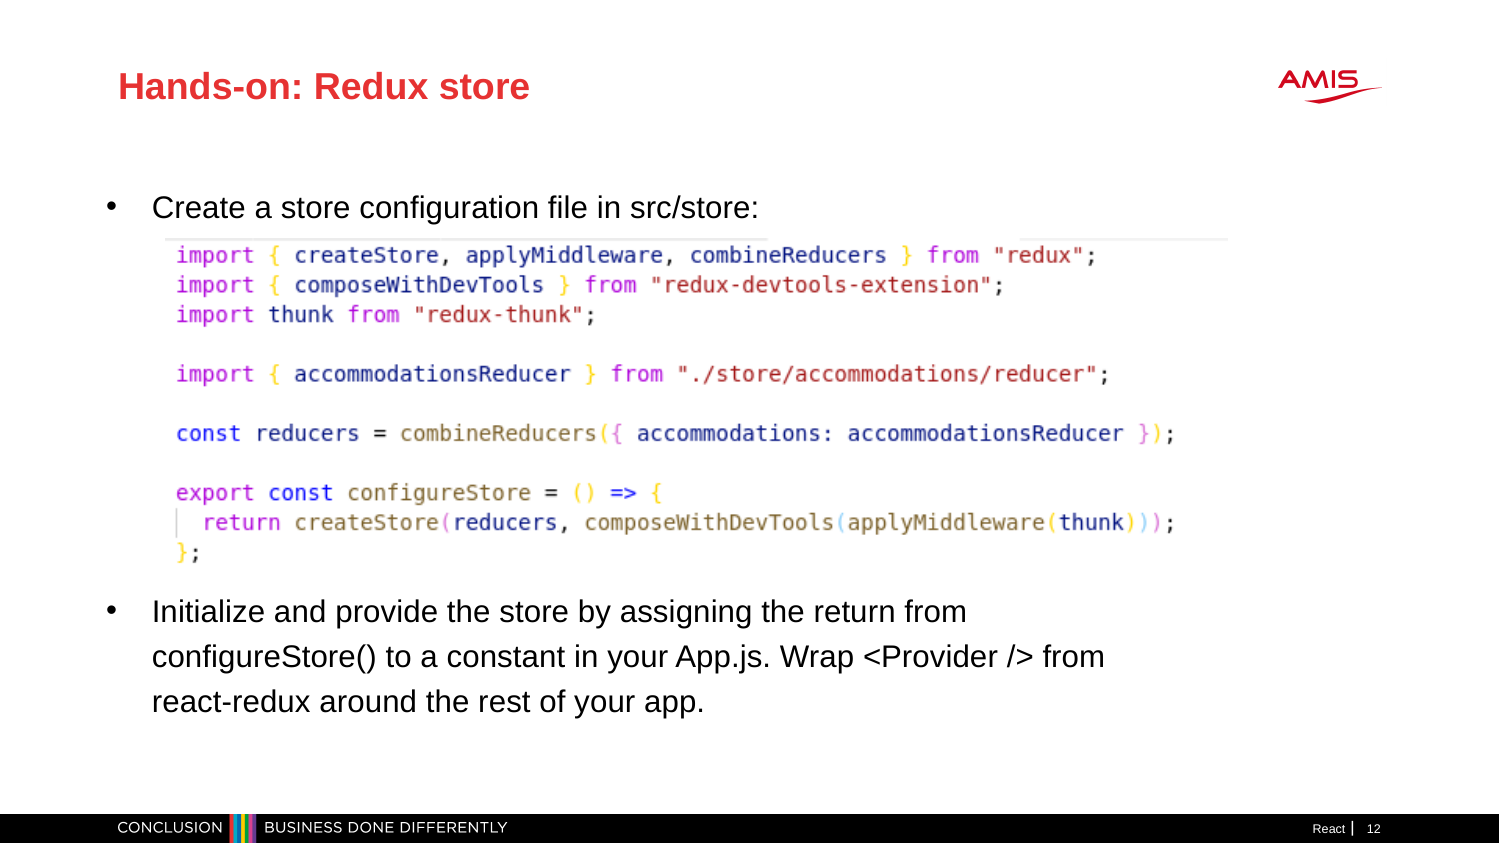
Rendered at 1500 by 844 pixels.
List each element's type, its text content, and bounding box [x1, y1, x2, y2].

picture [165, 238, 1228, 585]
picture [0, 814, 236, 843]
text_box React [814, 820, 1346, 838]
text_box Hands-on: Redux store [118, 47, 1204, 129]
text_box <number> [1358, 820, 1381, 838]
picture [1204, 58, 1387, 106]
text_box Create a store configuration file in src/store: Initialize and provide the store by assigning the return from configureStore() to a constant in your App.js. Wrap <Provider /> from react-redux around the rest of your app. [104, 134, 1191, 772]
picture [239, 814, 1499, 843]
